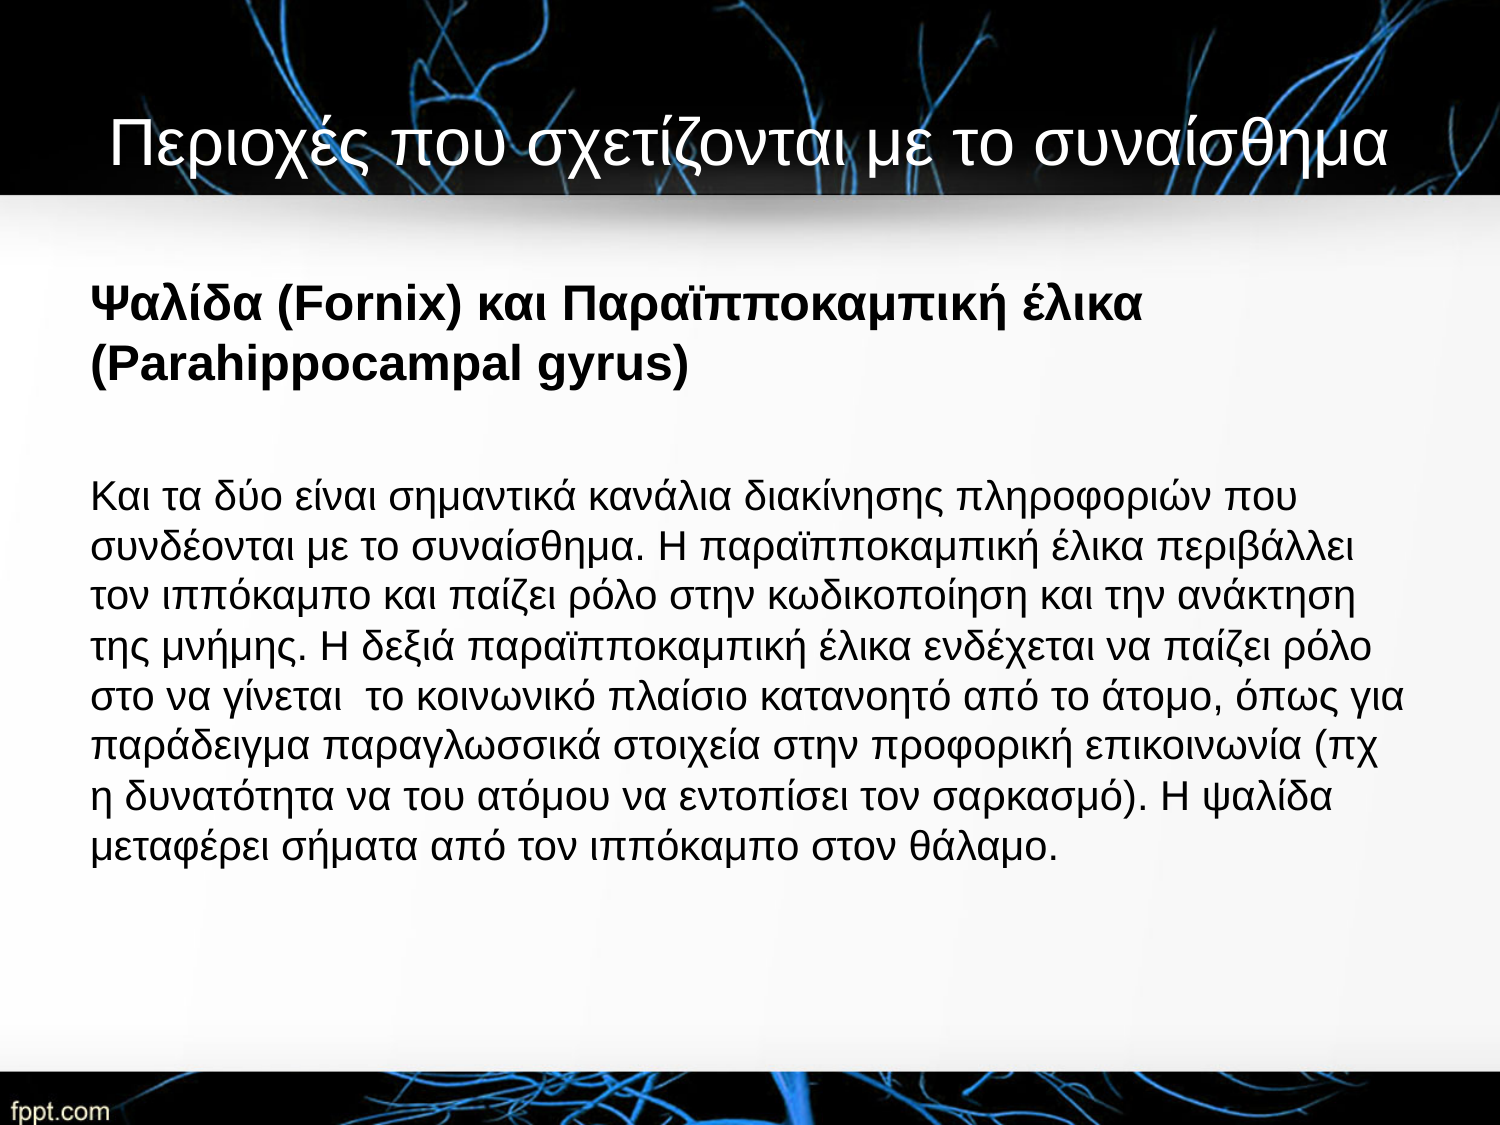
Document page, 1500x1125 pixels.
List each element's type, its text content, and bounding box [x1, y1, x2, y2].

list Ψαλίδα (Fornix) και Παραϊπποκαμπική έλικα (Parahippocampal gyrus) Και τα δύο είναι σημαντικά κανάλια διακίνησης πληροφοριών που συνδέονται με το συναίσθημα. Η παραϊπποκαμπική έλικα περιβάλλει τον ιππόκαμπο και παίζει ρόλο στην κωδικοποίηση και την ανάκτηση της μνήμης. Η δεξιά παραϊπποκαμπική έλικα ενδέχεται να παίζει ρόλο στο να γίνεται το κοινωνικό πλαίσιο κατανοητό από το άτομο, όπως για παράδειγμα παραγλωσσικά στοιχεία στην προφορική επικοινωνία (πχ η δυνατότητα να του ατόμου να εντοπίσει τον σαρκασμό). Η ψαλίδα μεταφέρει σήματα από τον ιππόκαμπο στον θάλαμο. [75, 262, 1425, 1005]
title Περιοχές που σχετίζονται με το συναίσθημα [75, 45, 1425, 233]
picture [0, 0, 1500, 1125]
